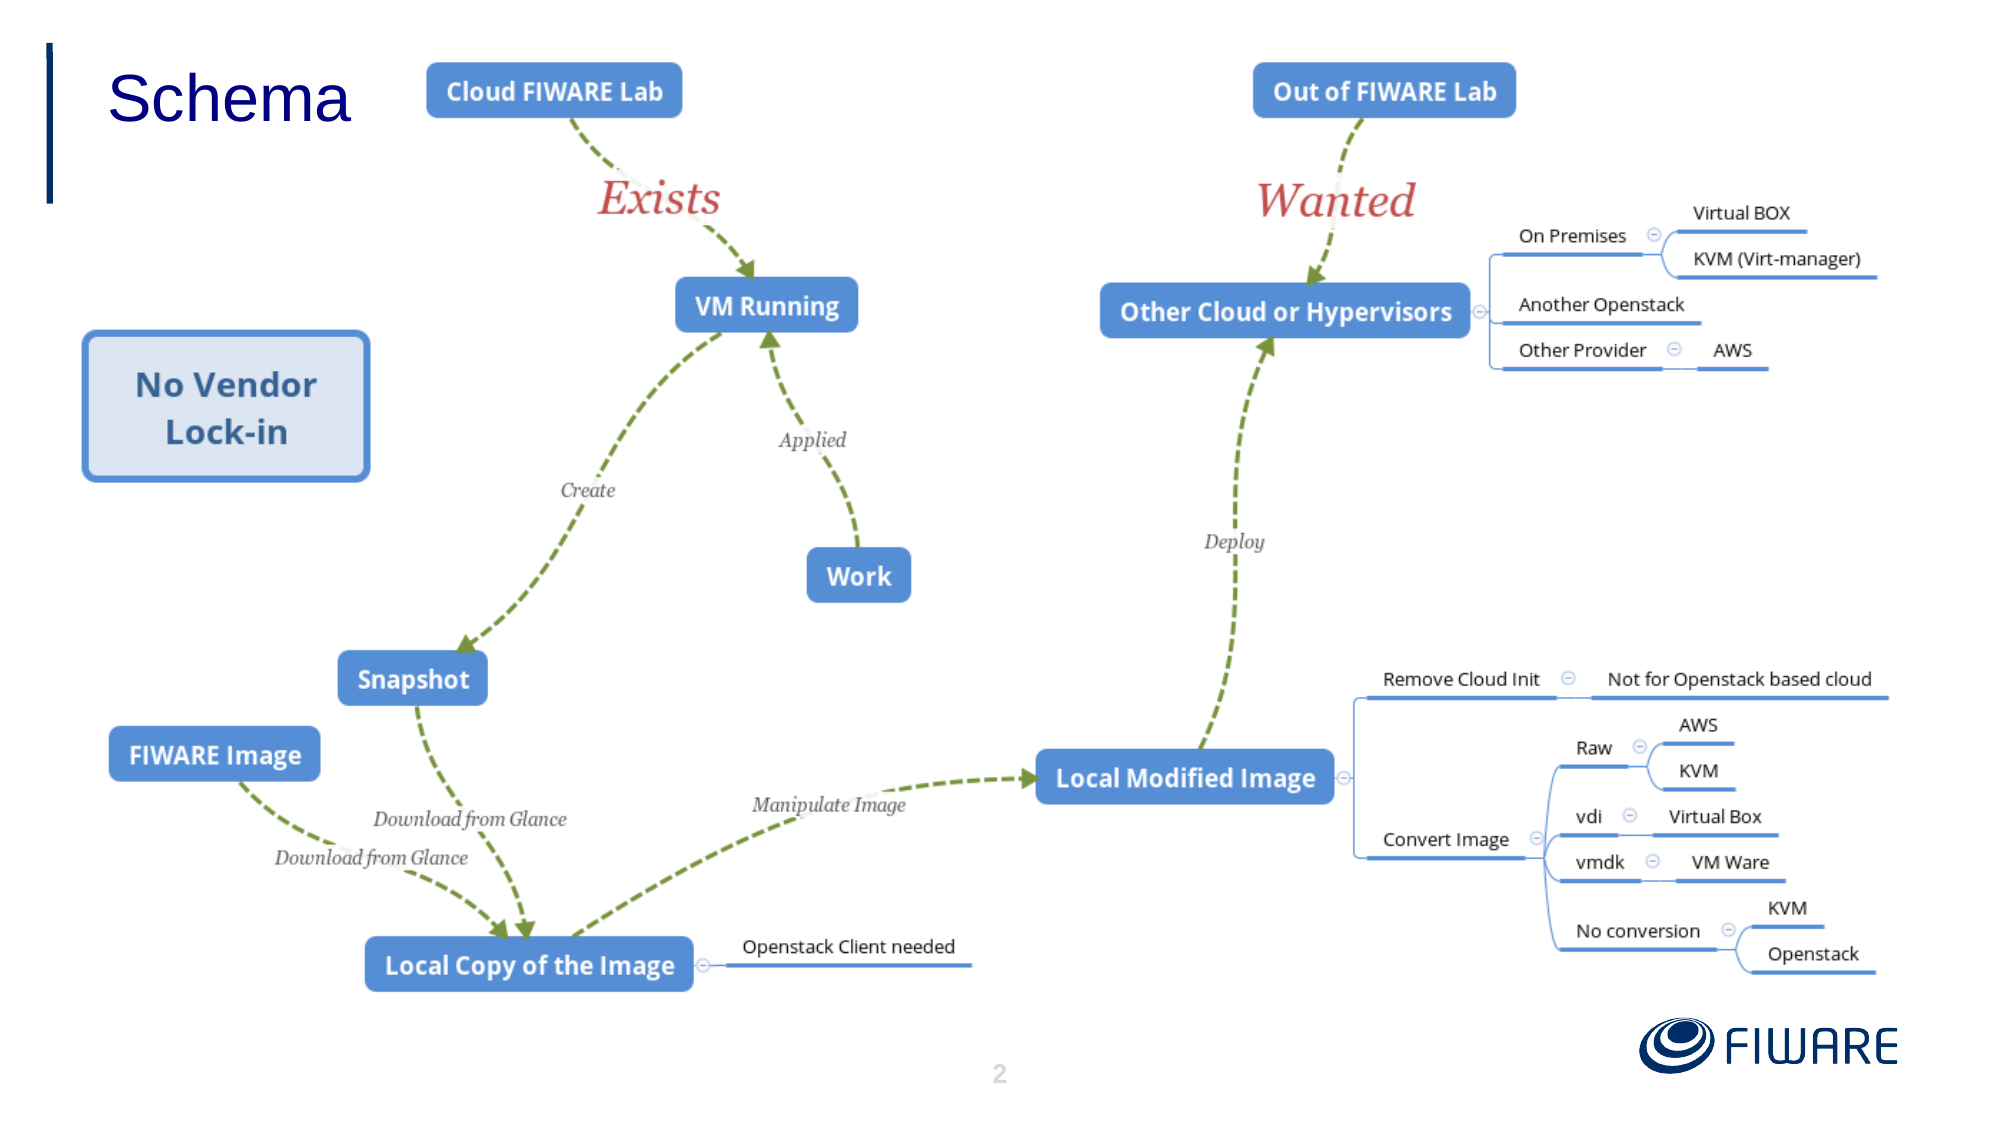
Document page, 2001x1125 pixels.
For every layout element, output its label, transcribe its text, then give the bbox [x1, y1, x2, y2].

title Schema [92, 47, 1704, 201]
slide_number <number> [887, 1042, 1113, 1103]
picture [59, 41, 1914, 1077]
